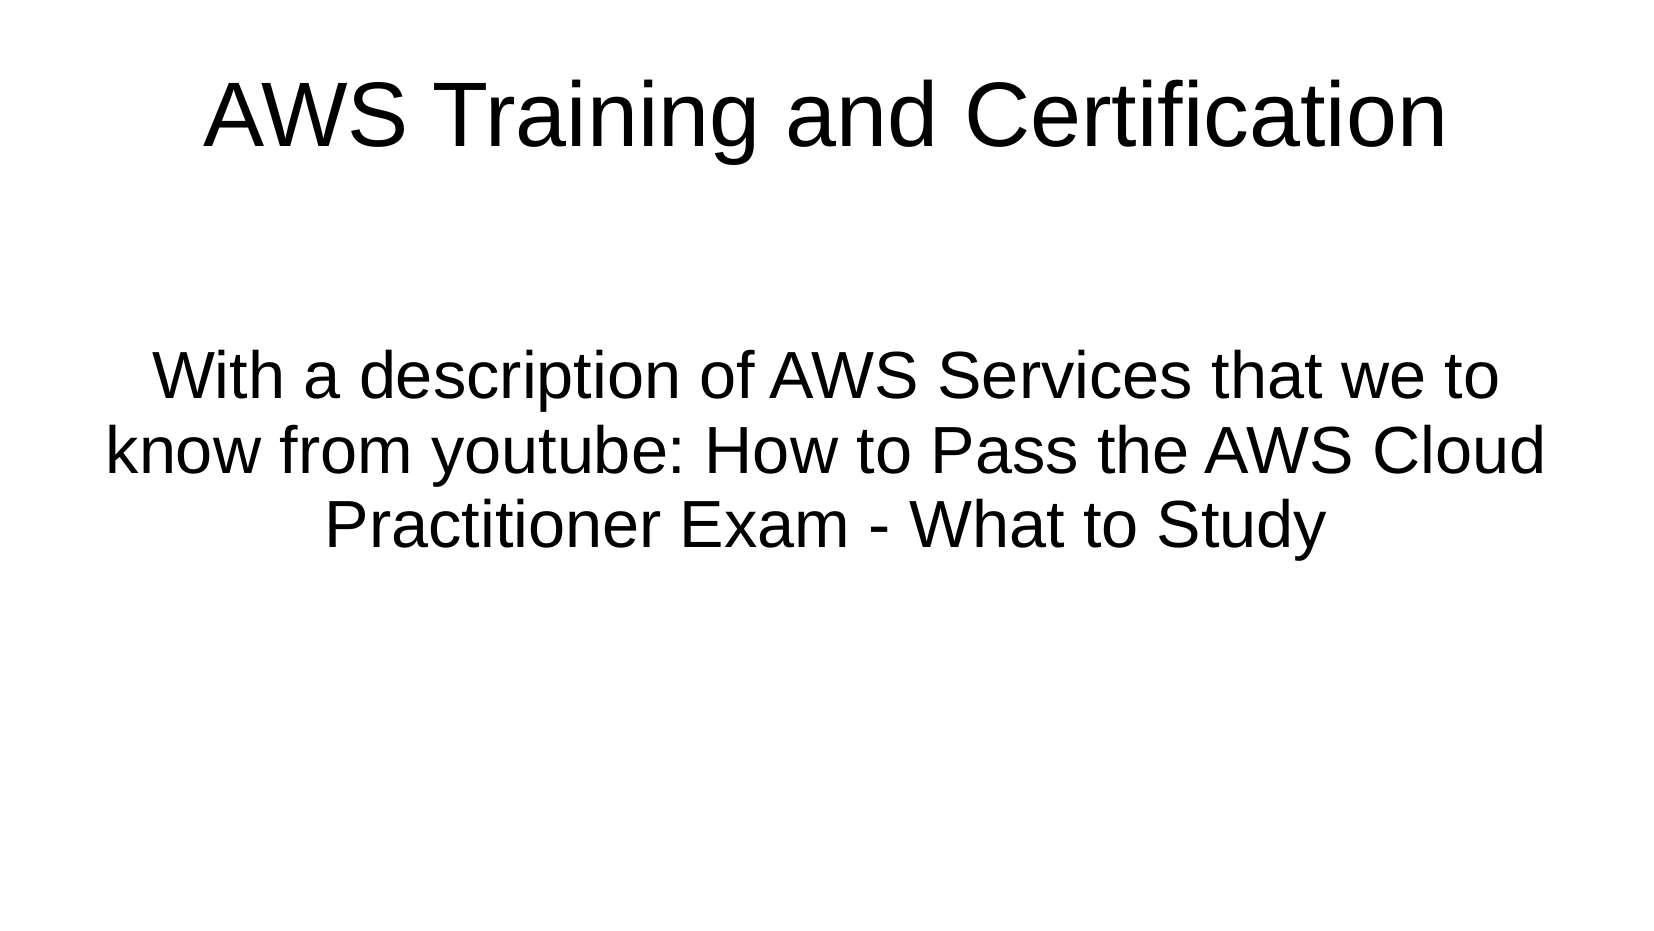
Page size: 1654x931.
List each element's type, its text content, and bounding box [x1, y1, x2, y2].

subtitle With a description of AWS Services that we to know from youtube: How to Pass the AWS Cloud Practitioner Exam - What to Study [82, 217, 1571, 758]
title AWS Training and Certification [82, 37, 1571, 193]
